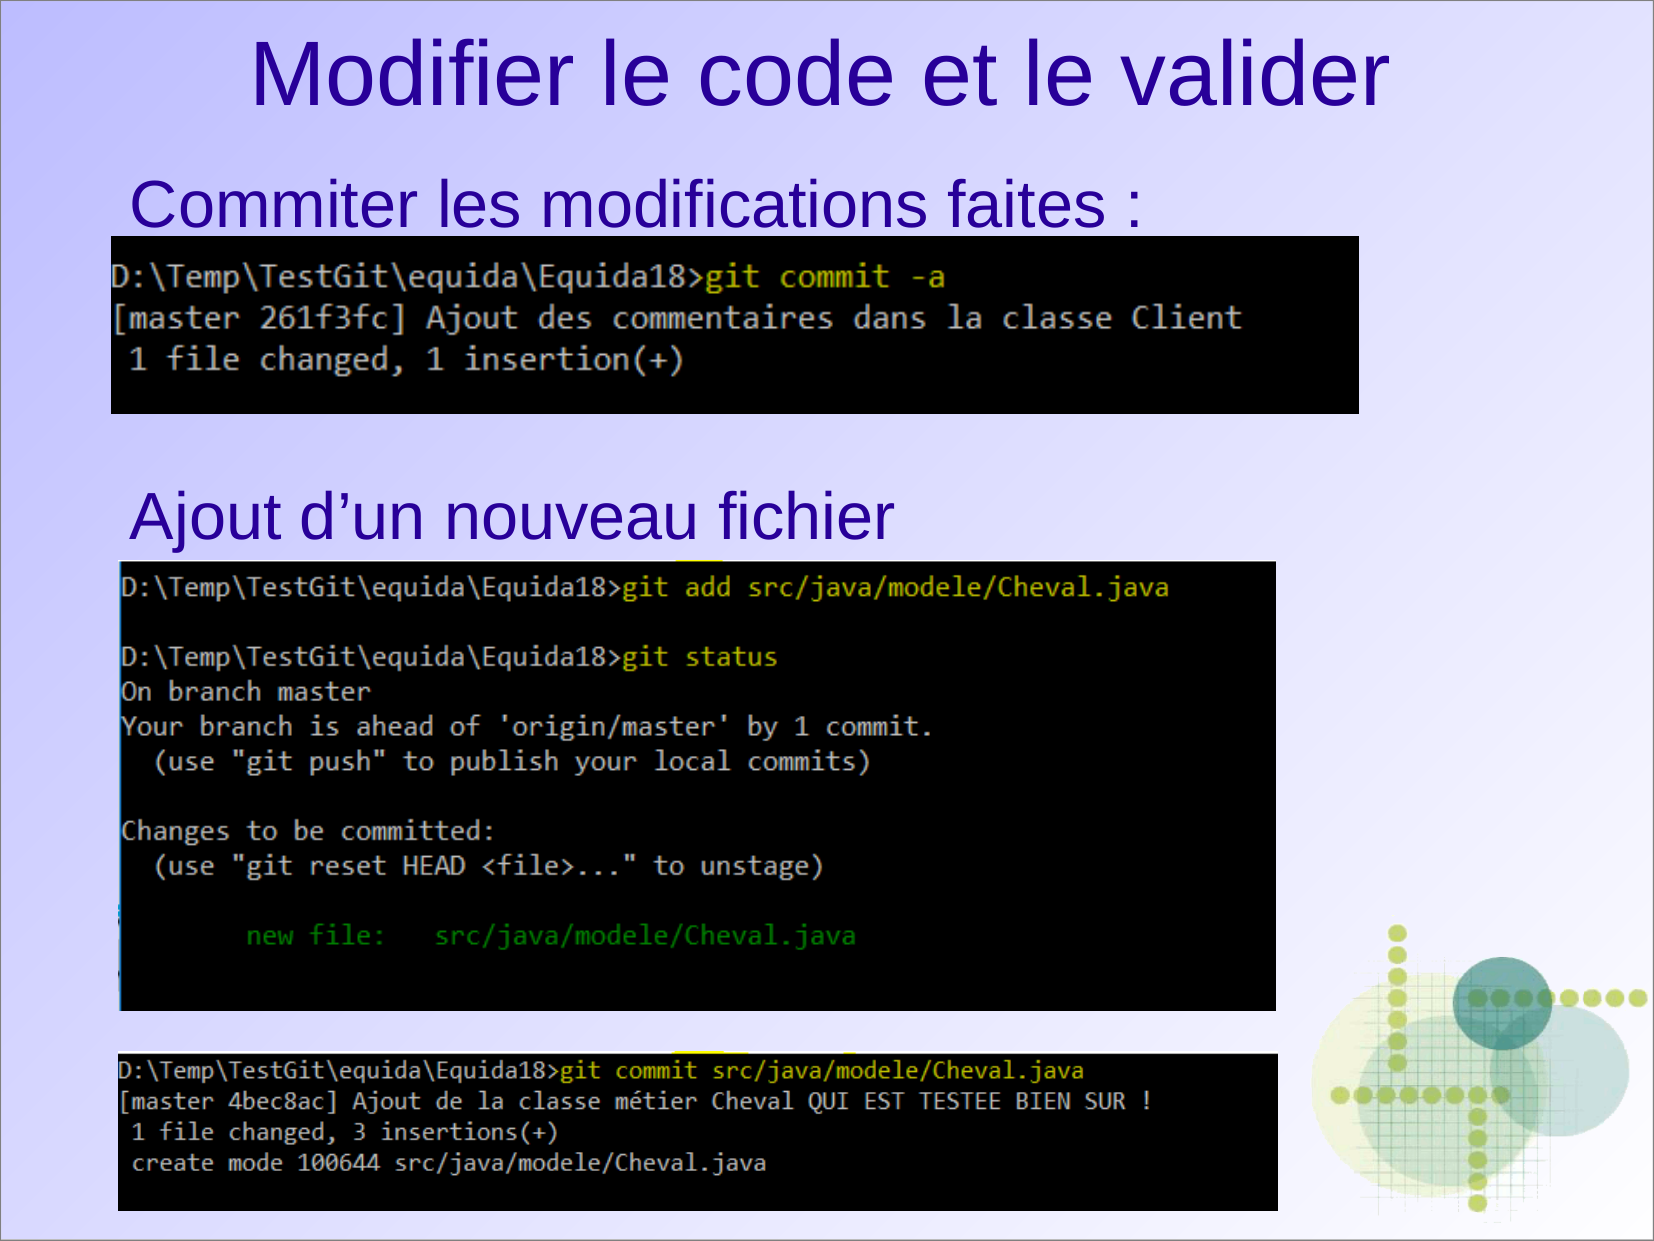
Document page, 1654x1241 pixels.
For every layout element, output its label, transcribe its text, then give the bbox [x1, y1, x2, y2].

picture [1299, 915, 1654, 1241]
picture [111, 236, 1359, 414]
picture [118, 560, 1276, 1012]
picture [118, 1051, 1278, 1211]
title Modifier le code et le valider [76, 0, 1565, 148]
list Commiter les modifications faites : Ajout d’un nouveau fichier [59, 166, 1548, 886]
